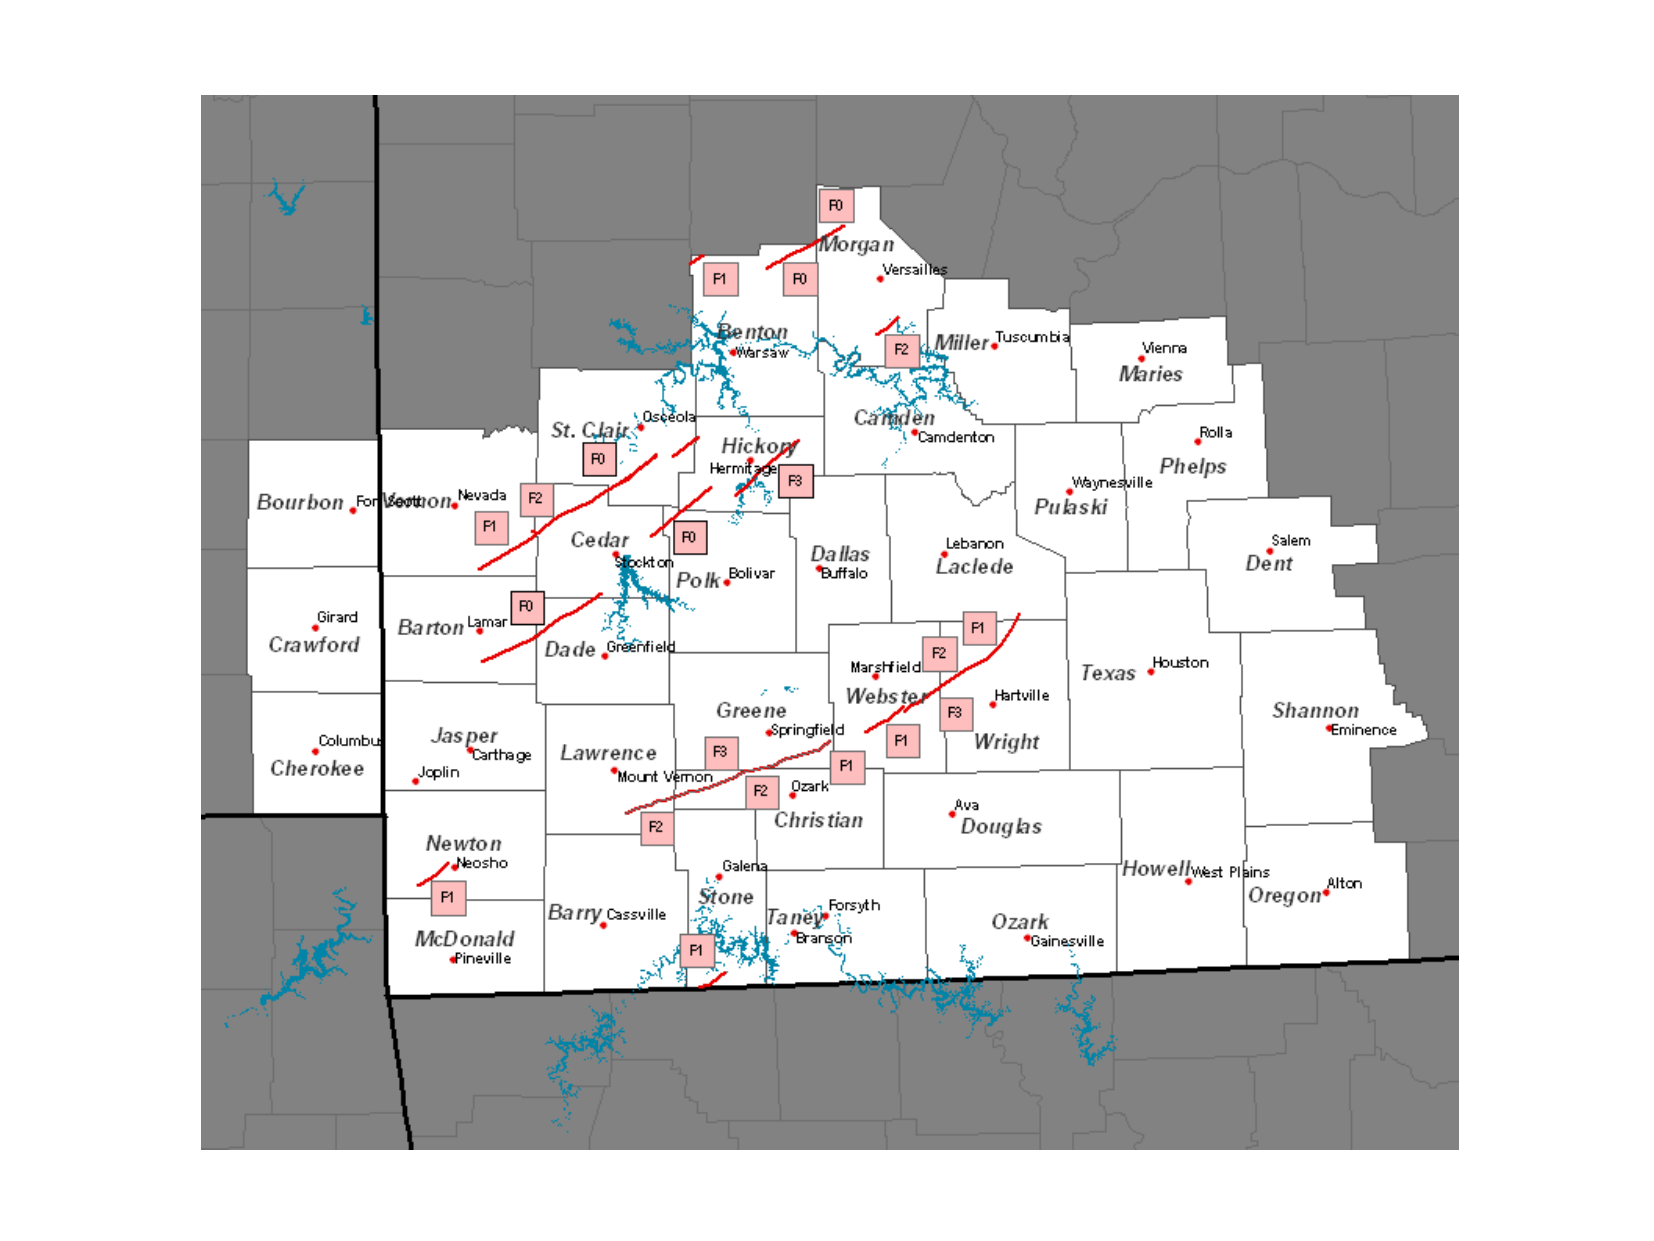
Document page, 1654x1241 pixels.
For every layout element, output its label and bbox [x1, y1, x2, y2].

picture [201, 95, 1459, 1150]
